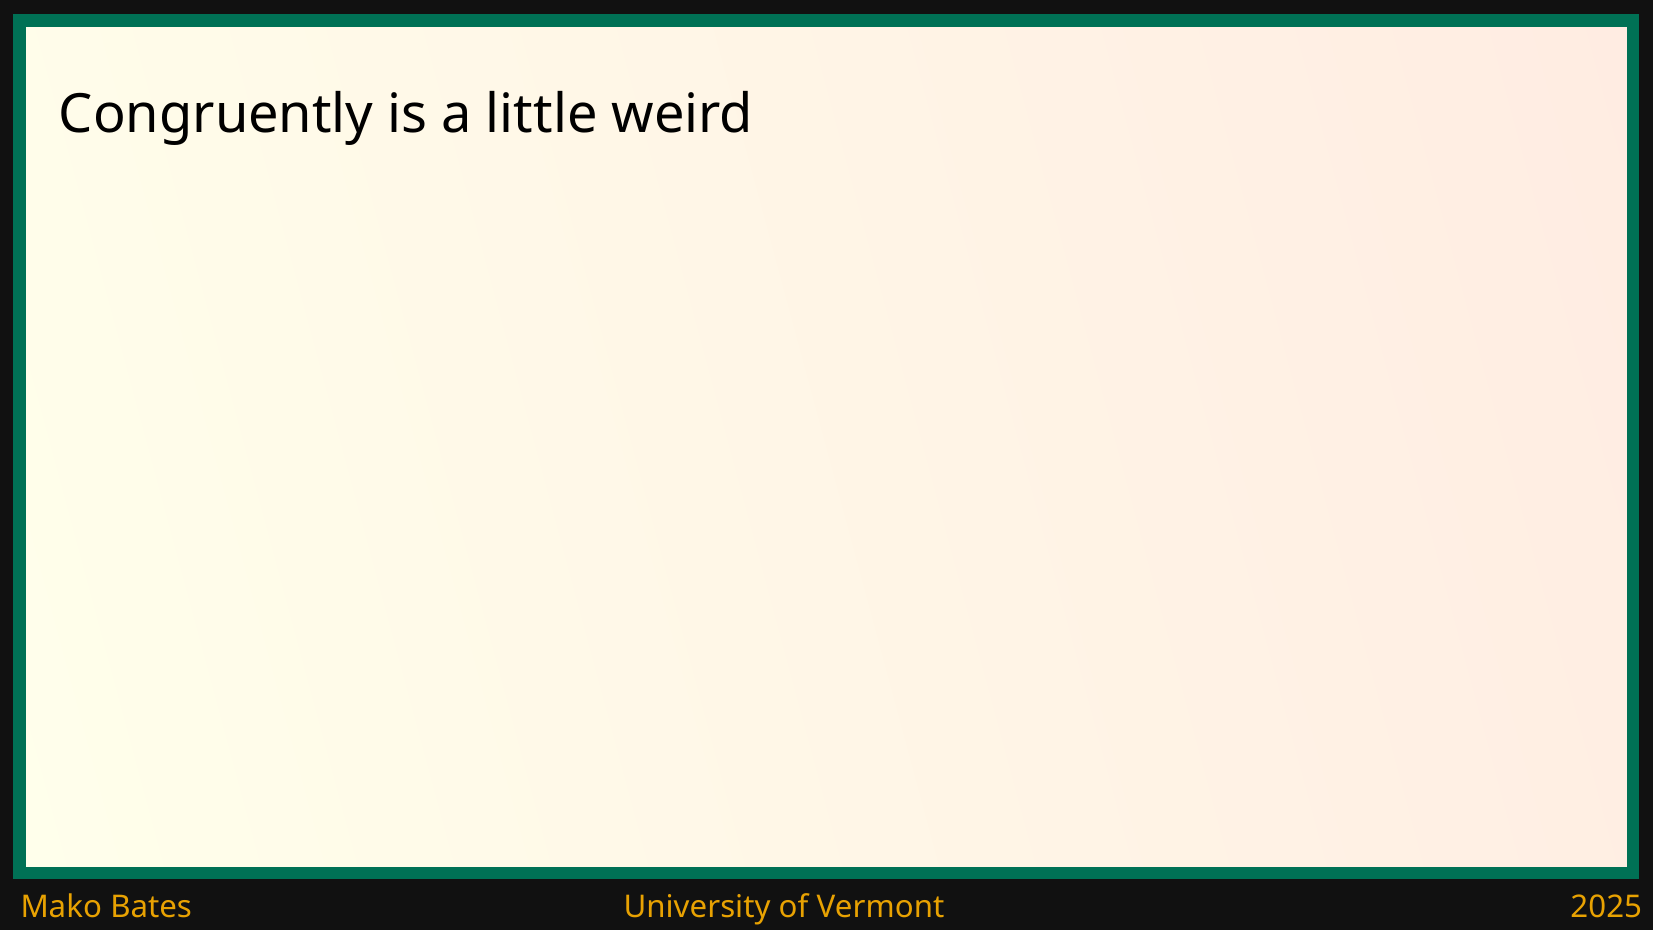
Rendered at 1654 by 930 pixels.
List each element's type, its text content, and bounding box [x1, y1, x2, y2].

title Congruently is a little weird [58, 60, 1593, 163]
